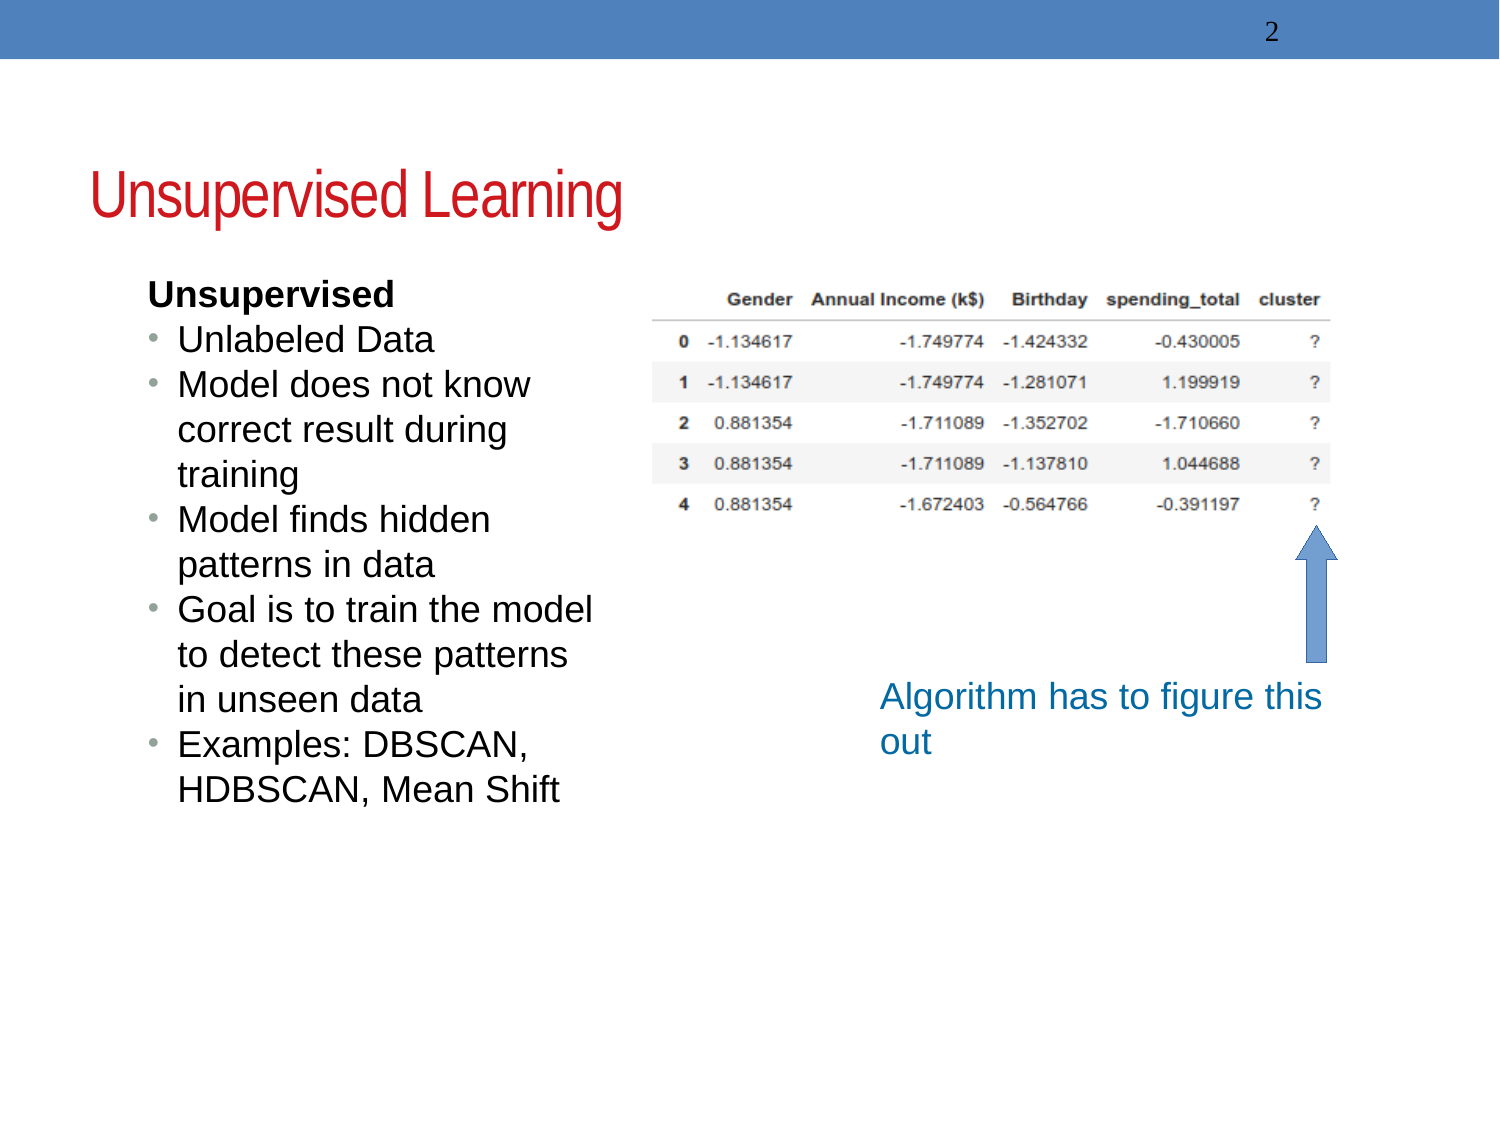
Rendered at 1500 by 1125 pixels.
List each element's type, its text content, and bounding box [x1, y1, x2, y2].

text_box Unsupervised Learning [75, 87, 1425, 250]
text_box Unsupervised Unlabeled Data Model does not know correct result during training Model finds hidden patterns in data Goal is to train the model to detect these patterns in unseen data Examples: DBSCAN, HDBSCAN, Mean Shift [87, 262, 612, 1062]
text_box <number> [1249, 3, 1425, 57]
text_box Algorithm has to figure this out [865, 664, 1401, 721]
picture [652, 290, 1340, 520]
text_box [1295, 525, 1338, 663]
